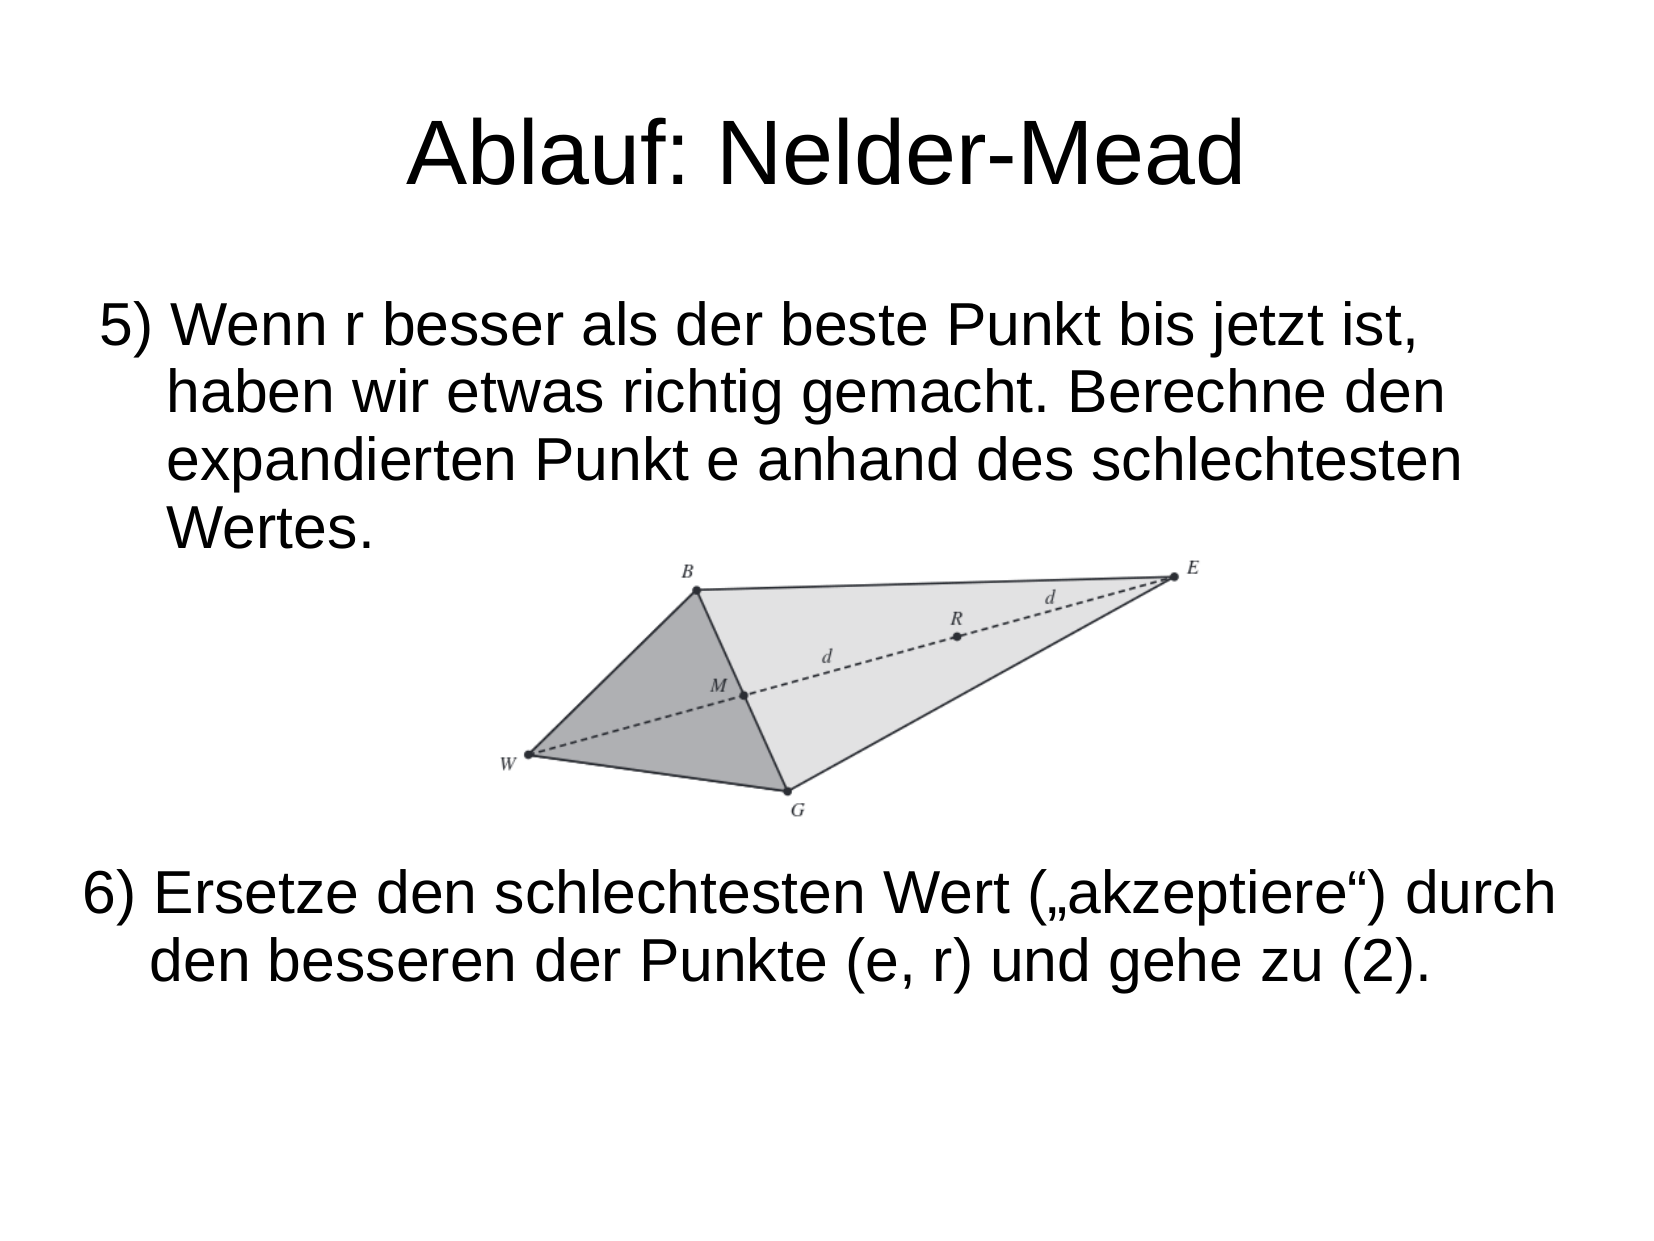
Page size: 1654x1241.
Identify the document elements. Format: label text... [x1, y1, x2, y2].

picture [477, 528, 1229, 827]
list 5) Wenn r besser als der beste Punkt bis jetzt ist, haben wir etwas richtig gemacht. Berechne den expandierten Punkt e anhand des schlechtesten Wertes. 6) Ersetze den schlechtesten Wert („akzeptiere“) durch den besseren der Punkte (e, r) und gehe zu (2). [82, 290, 1571, 1010]
title Ablauf: Nelder-Mead [82, 49, 1571, 257]
